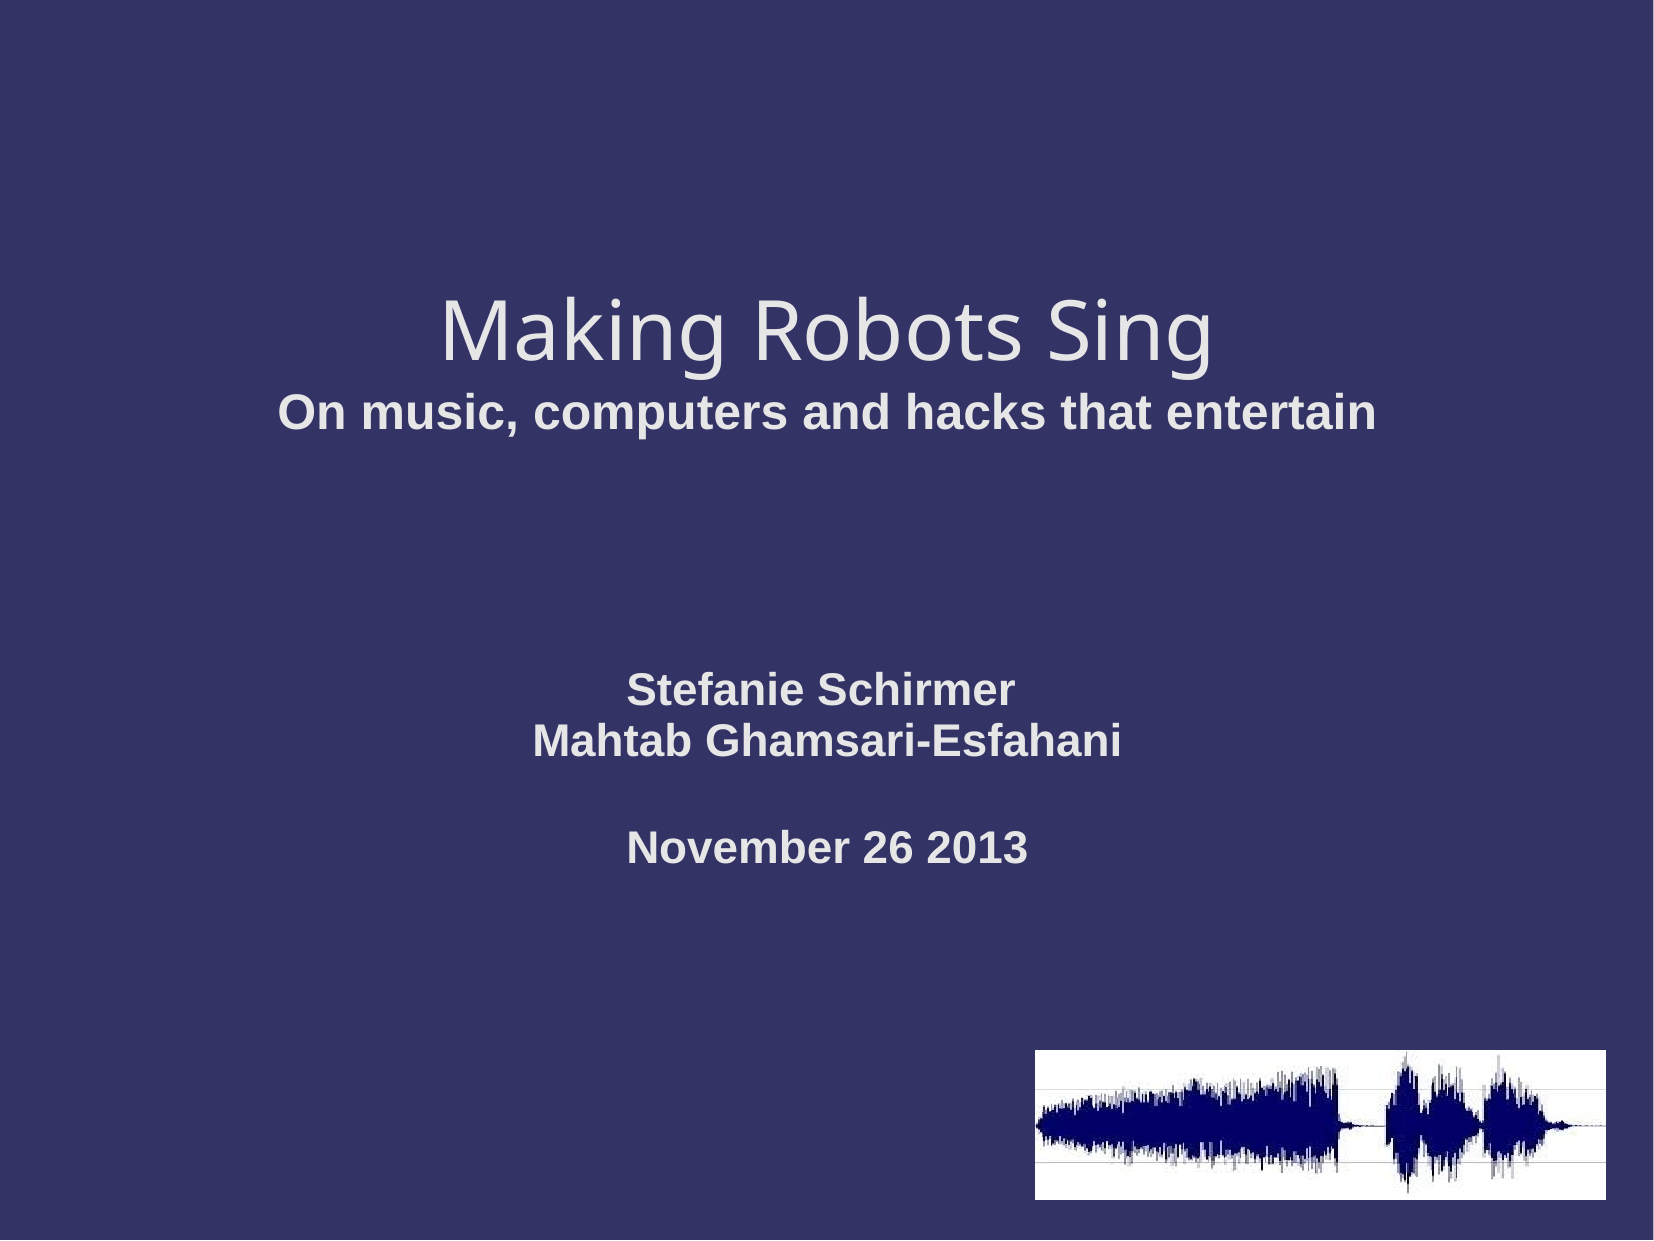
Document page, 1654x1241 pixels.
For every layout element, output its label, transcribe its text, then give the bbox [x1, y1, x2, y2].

picture [1035, 1050, 1606, 1200]
subtitle Making Robots Sing On music, computers and hacks that entertain Stefanie Schirmer Mahtab Ghamsari-Esfahani November 26 2013 [121, 19, 1534, 1125]
